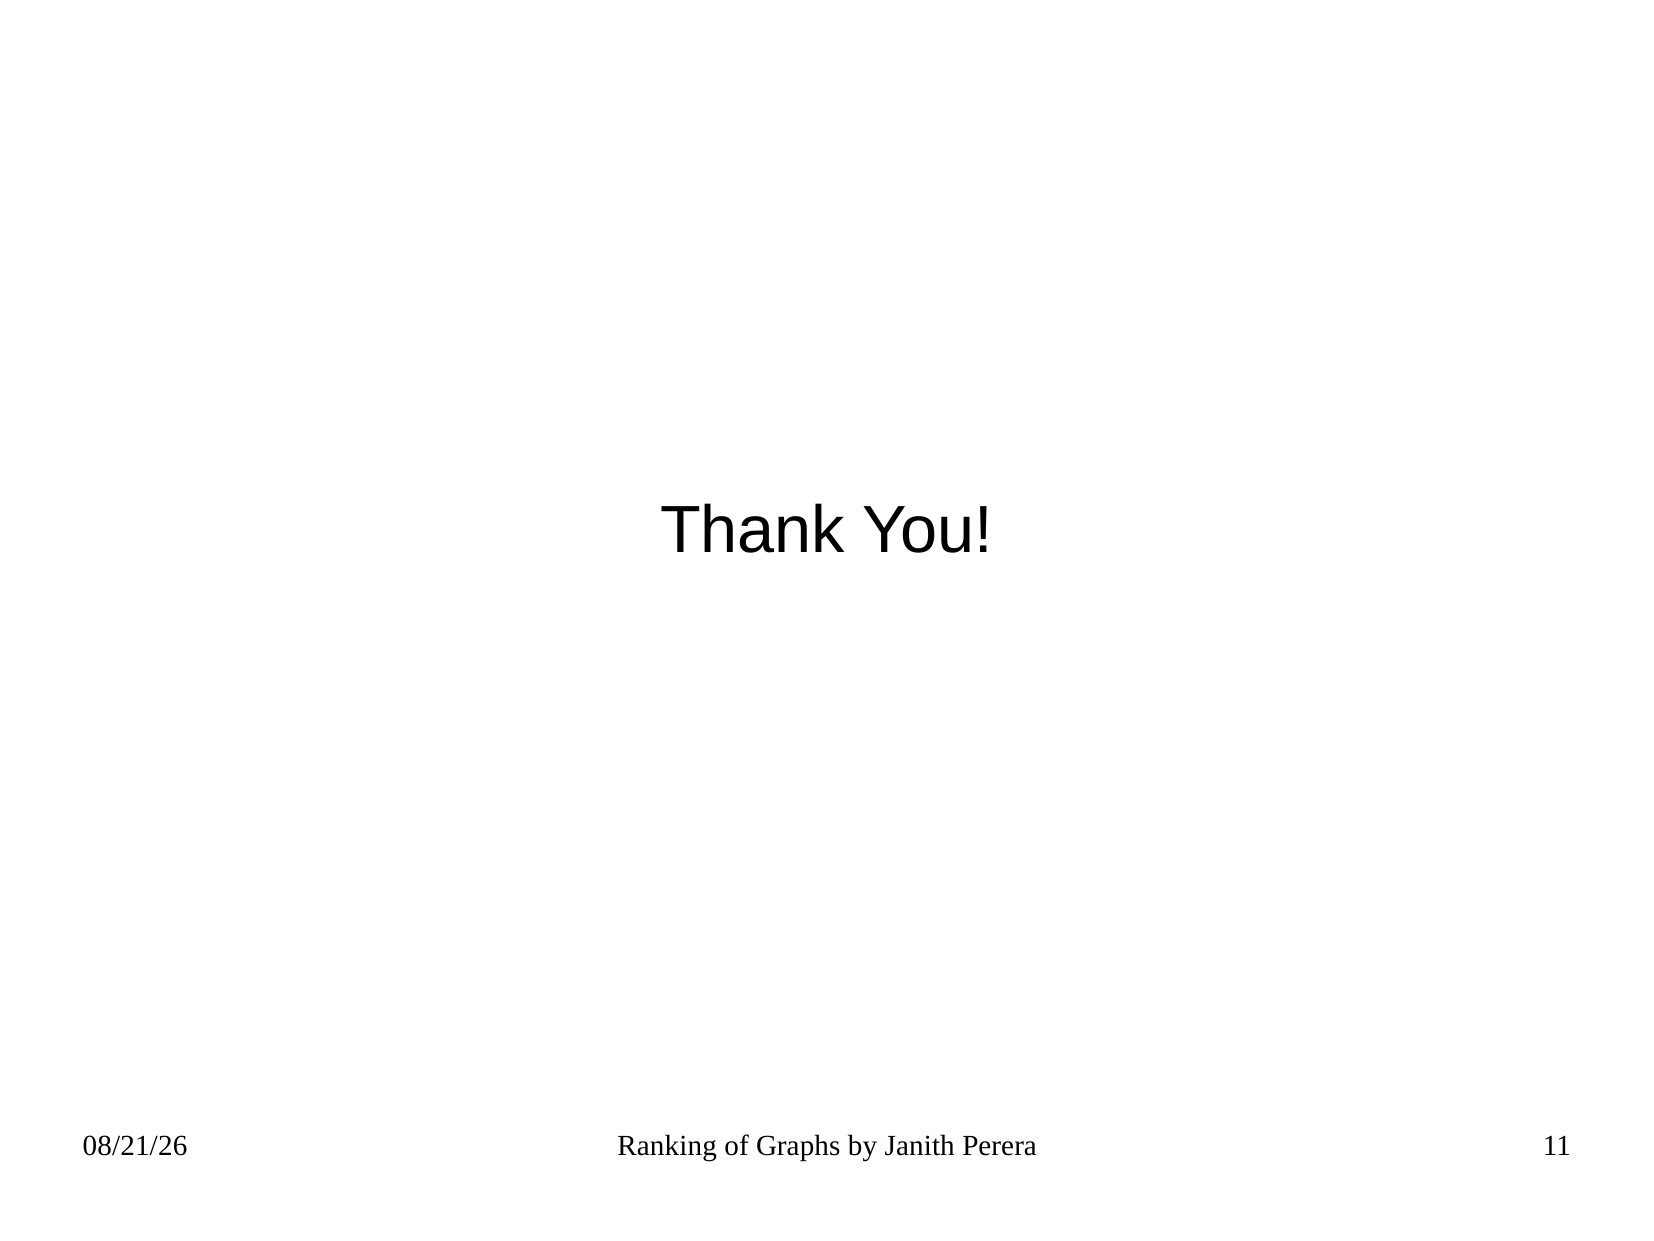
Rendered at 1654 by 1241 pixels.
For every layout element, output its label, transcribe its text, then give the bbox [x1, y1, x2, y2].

subtitle Thank You! [82, 49, 1571, 1010]
